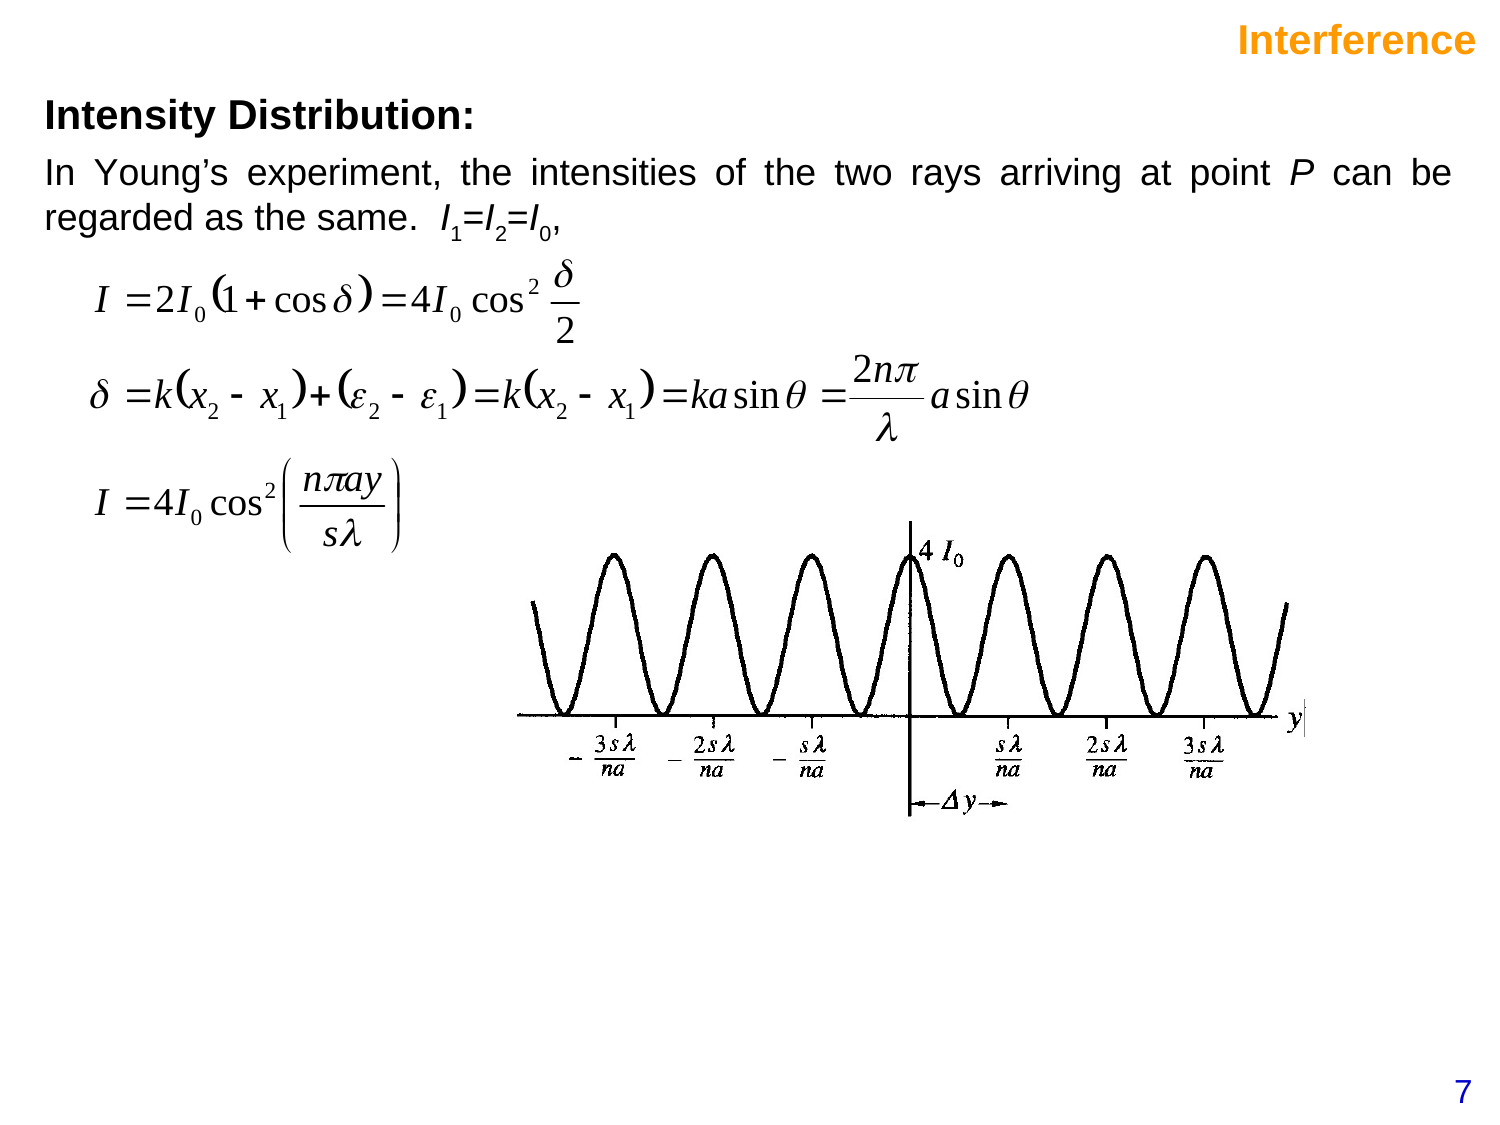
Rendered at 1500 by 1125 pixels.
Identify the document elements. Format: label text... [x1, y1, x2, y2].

text_box <number> [1324, 1062, 1488, 1107]
picture [506, 521, 1313, 826]
text_box Interference [1237, 12, 1488, 63]
text_box Intensity Distribution: In Young’s experiment, the intensities of the two rays arriving at point P can be regarded as the same. I1=I2=I0, [29, 80, 1468, 254]
chart [83, 249, 1038, 562]
